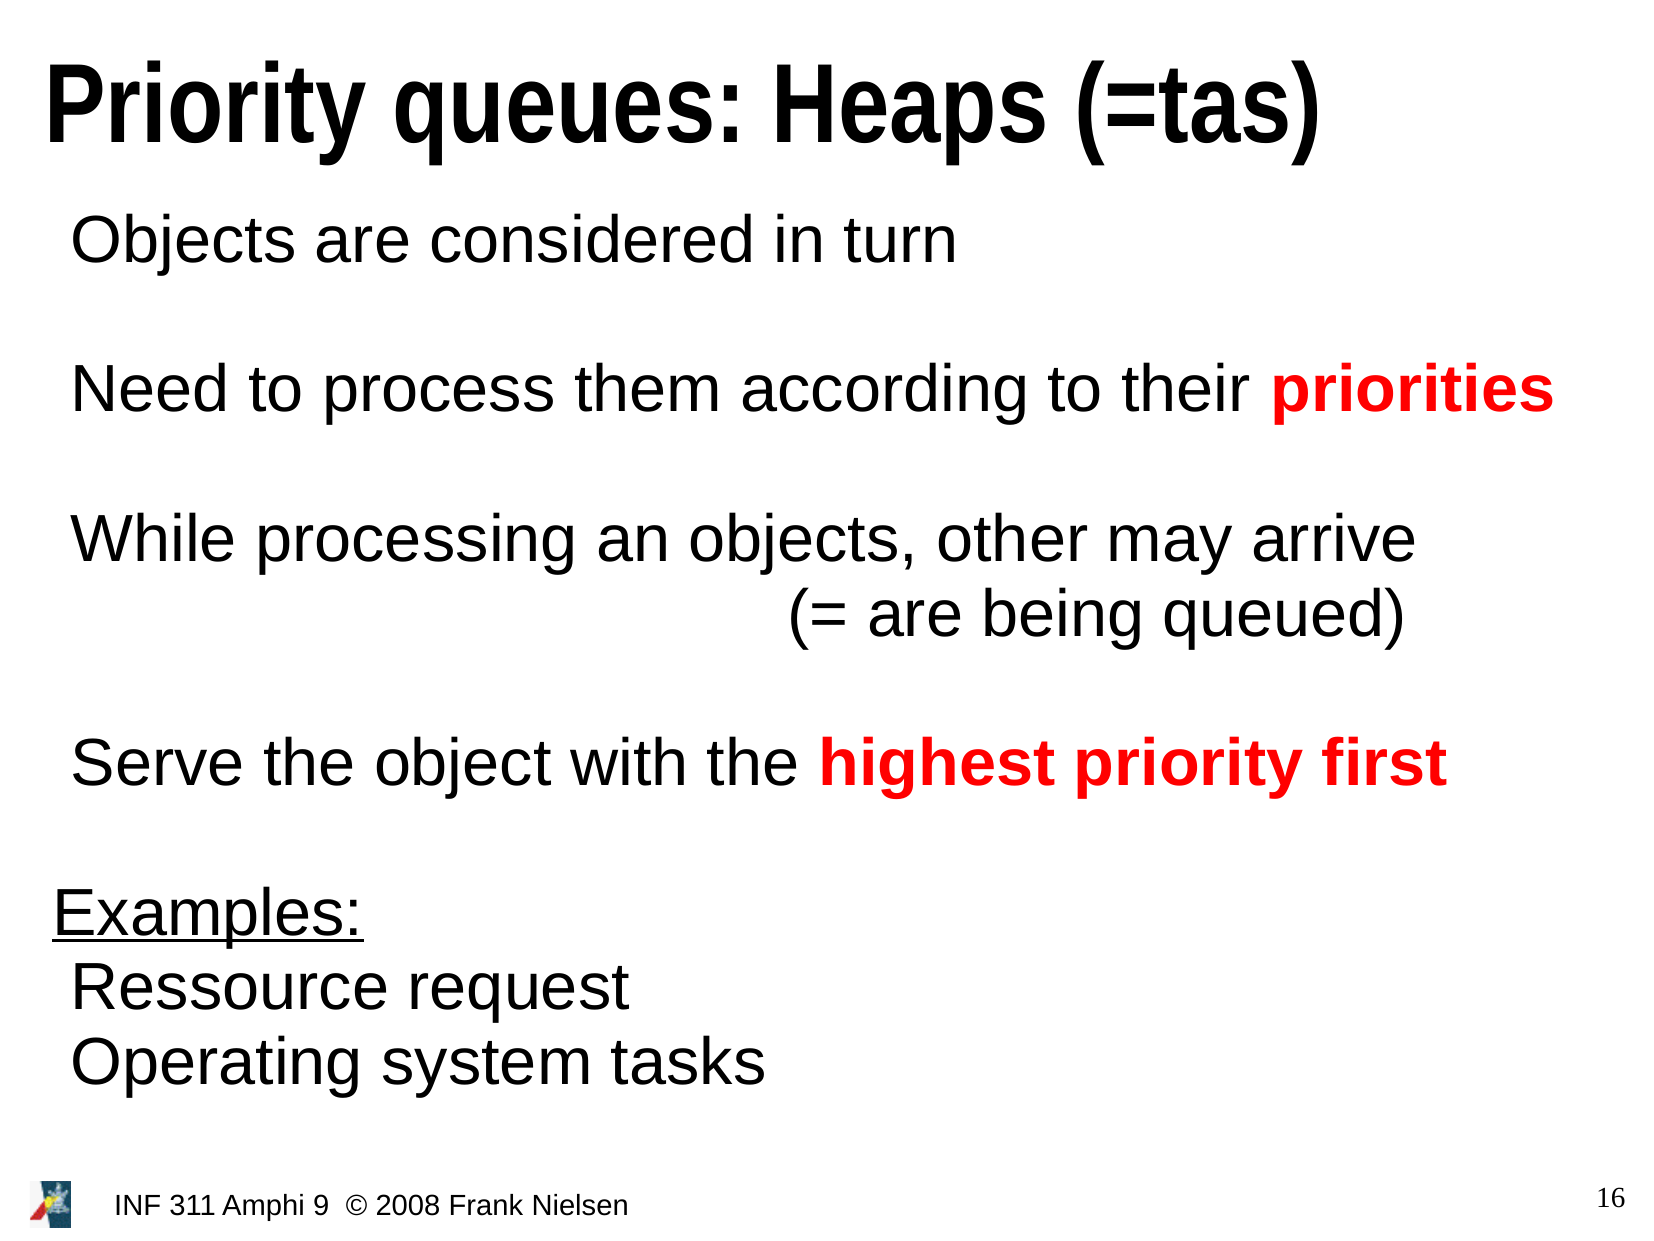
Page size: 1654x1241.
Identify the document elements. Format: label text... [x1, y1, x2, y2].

text_box Objects are considered in turn Need to process them according to their priorities While processing an objects, other may arrive (= are being queued) Serve the object with the highest priority first Examples: Ressource request Operating system tasks [37, 194, 1595, 1182]
text_box Priority queues: Heaps (=tas) [29, 29, 1338, 174]
picture [29, 1181, 71, 1228]
